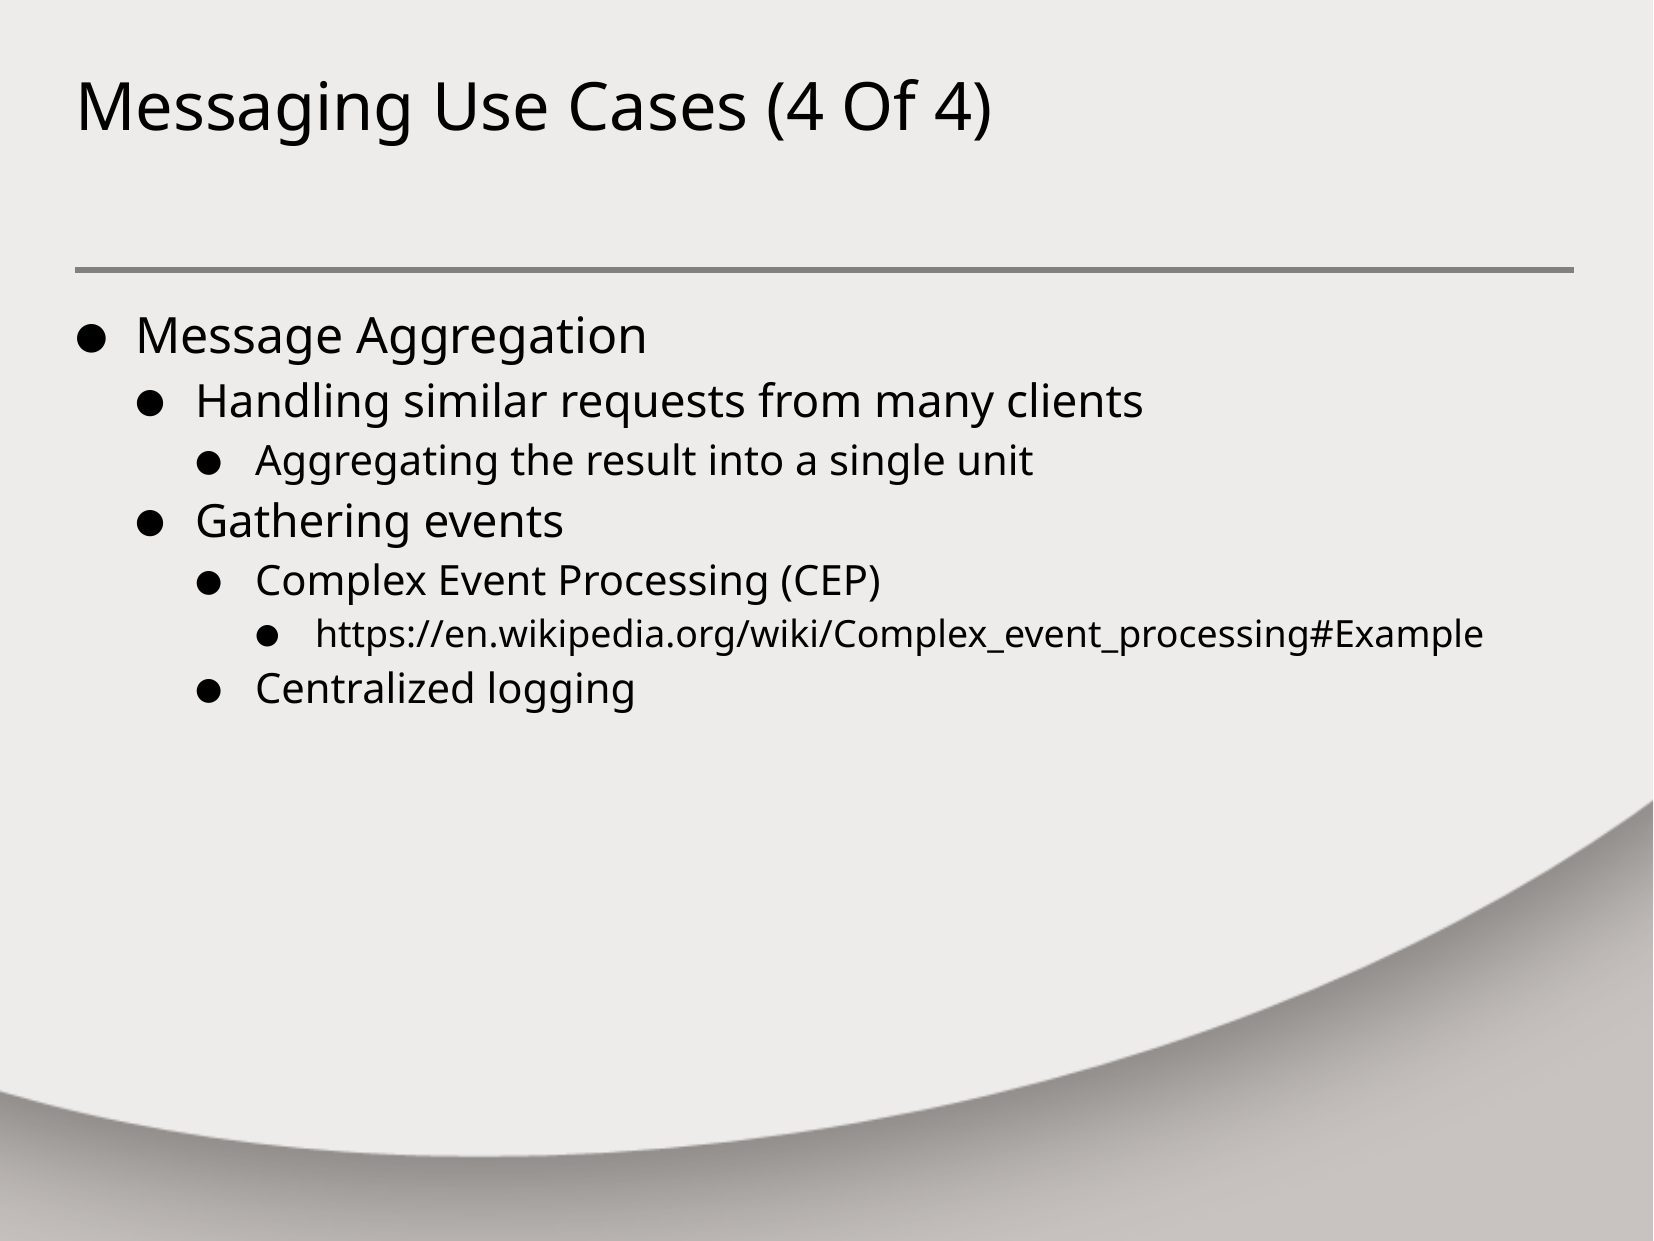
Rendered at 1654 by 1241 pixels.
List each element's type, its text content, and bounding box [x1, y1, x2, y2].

list Message Aggregation Handling similar requests from many clients Aggregating the result into a single unit Gathering events Complex Event Processing (CEP) https://en.wikipedia.org/wiki/Complex_event_processing#Example Centralized logging [75, 300, 1576, 1163]
title Messaging Use Cases (4 Of 4) [75, 75, 1576, 225]
picture [0, 0, 1654, 1241]
